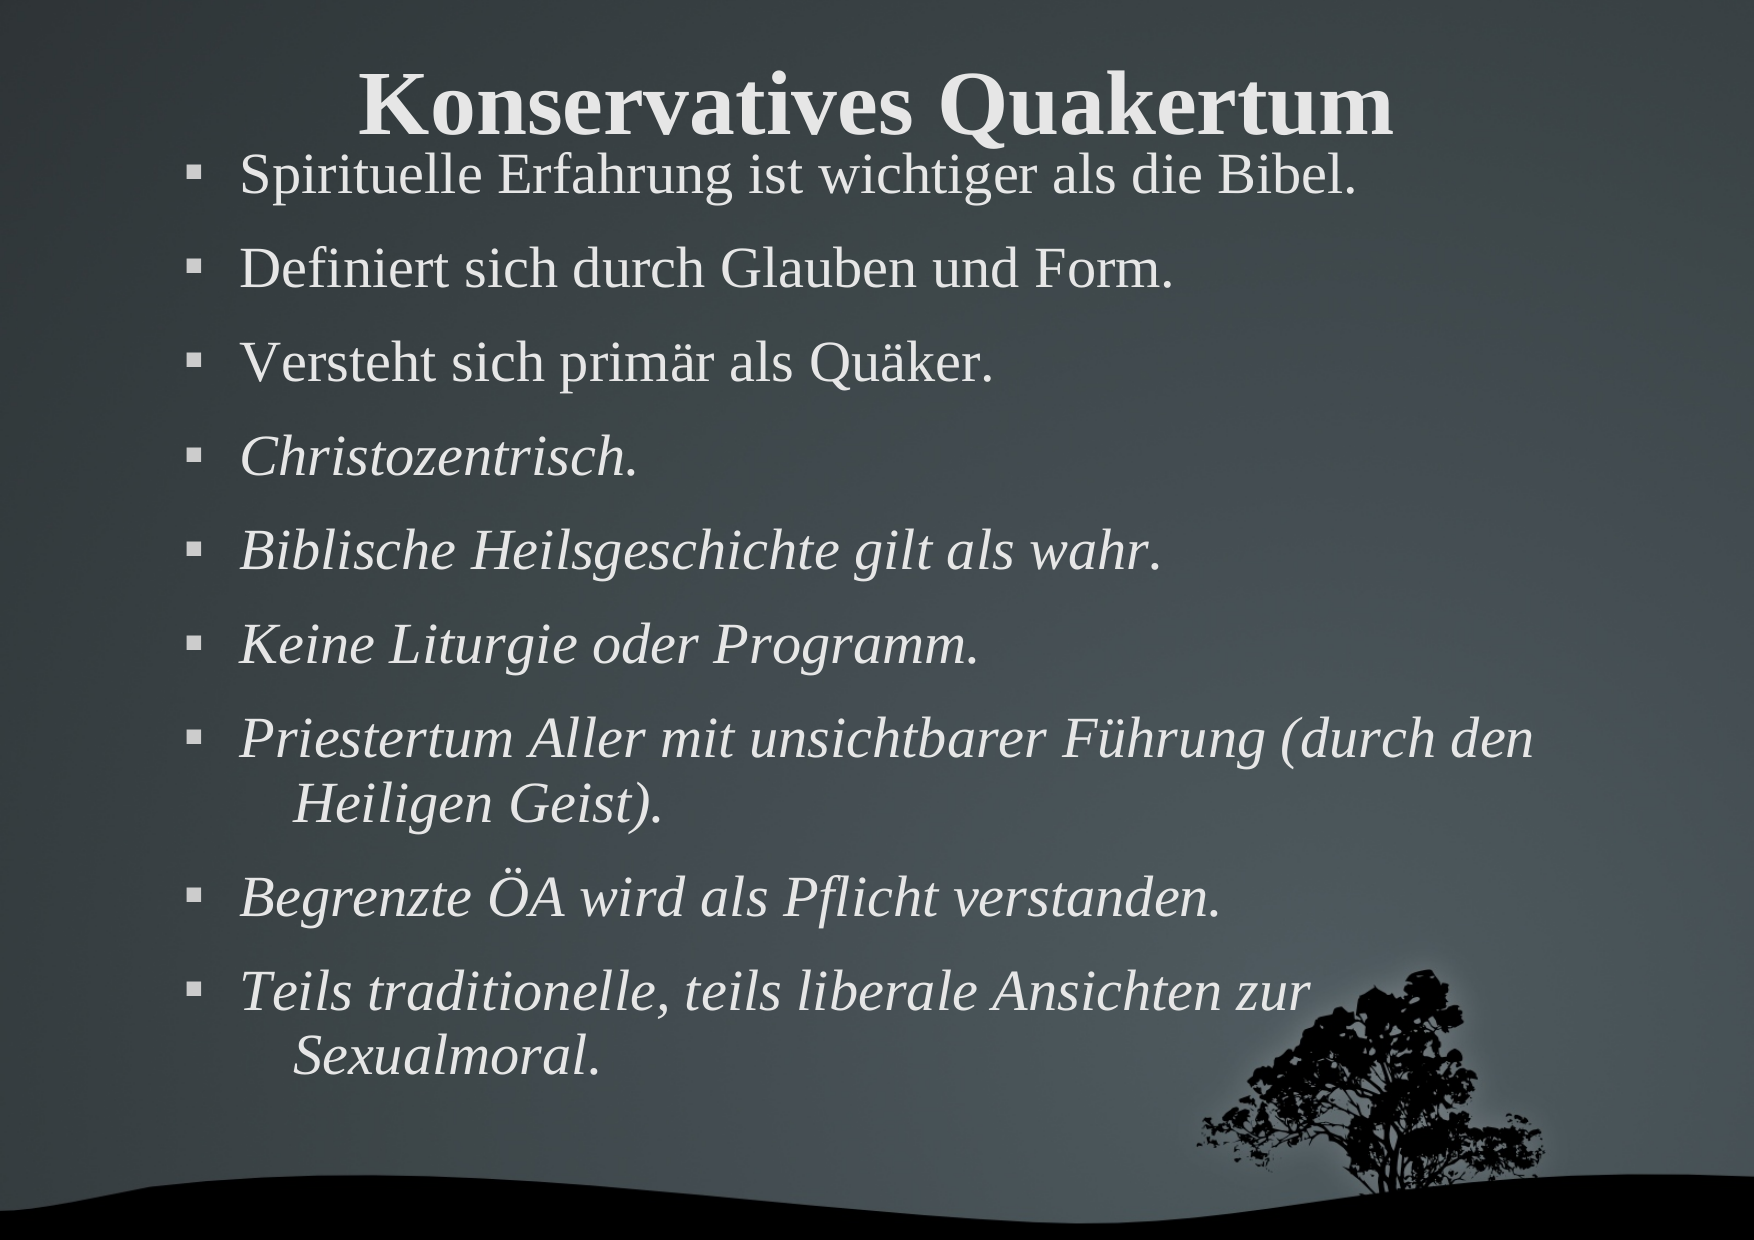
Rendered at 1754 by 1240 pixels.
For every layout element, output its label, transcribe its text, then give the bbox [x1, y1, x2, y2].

picture [0, 0, 1754, 1240]
title Konservatives Quakertum [88, 0, 1668, 207]
list Spirituelle Erfahrung ist wichtiger als die Bibel. Definiert sich durch Glauben und Form. Versteht sich primär als Quäker. Christozentrisch. Biblische Heilsgeschichte gilt als wahr. Keine Liturgie oder Programm. Priestertum Aller mit unsichtbarer Führung (durch den Heiligen Geist). Begrenzte ÖA wird als Pflicht verstanden. Teils traditionelle, teils liberale Ansichten zur Sexualmoral. [151, 141, 1599, 1148]
